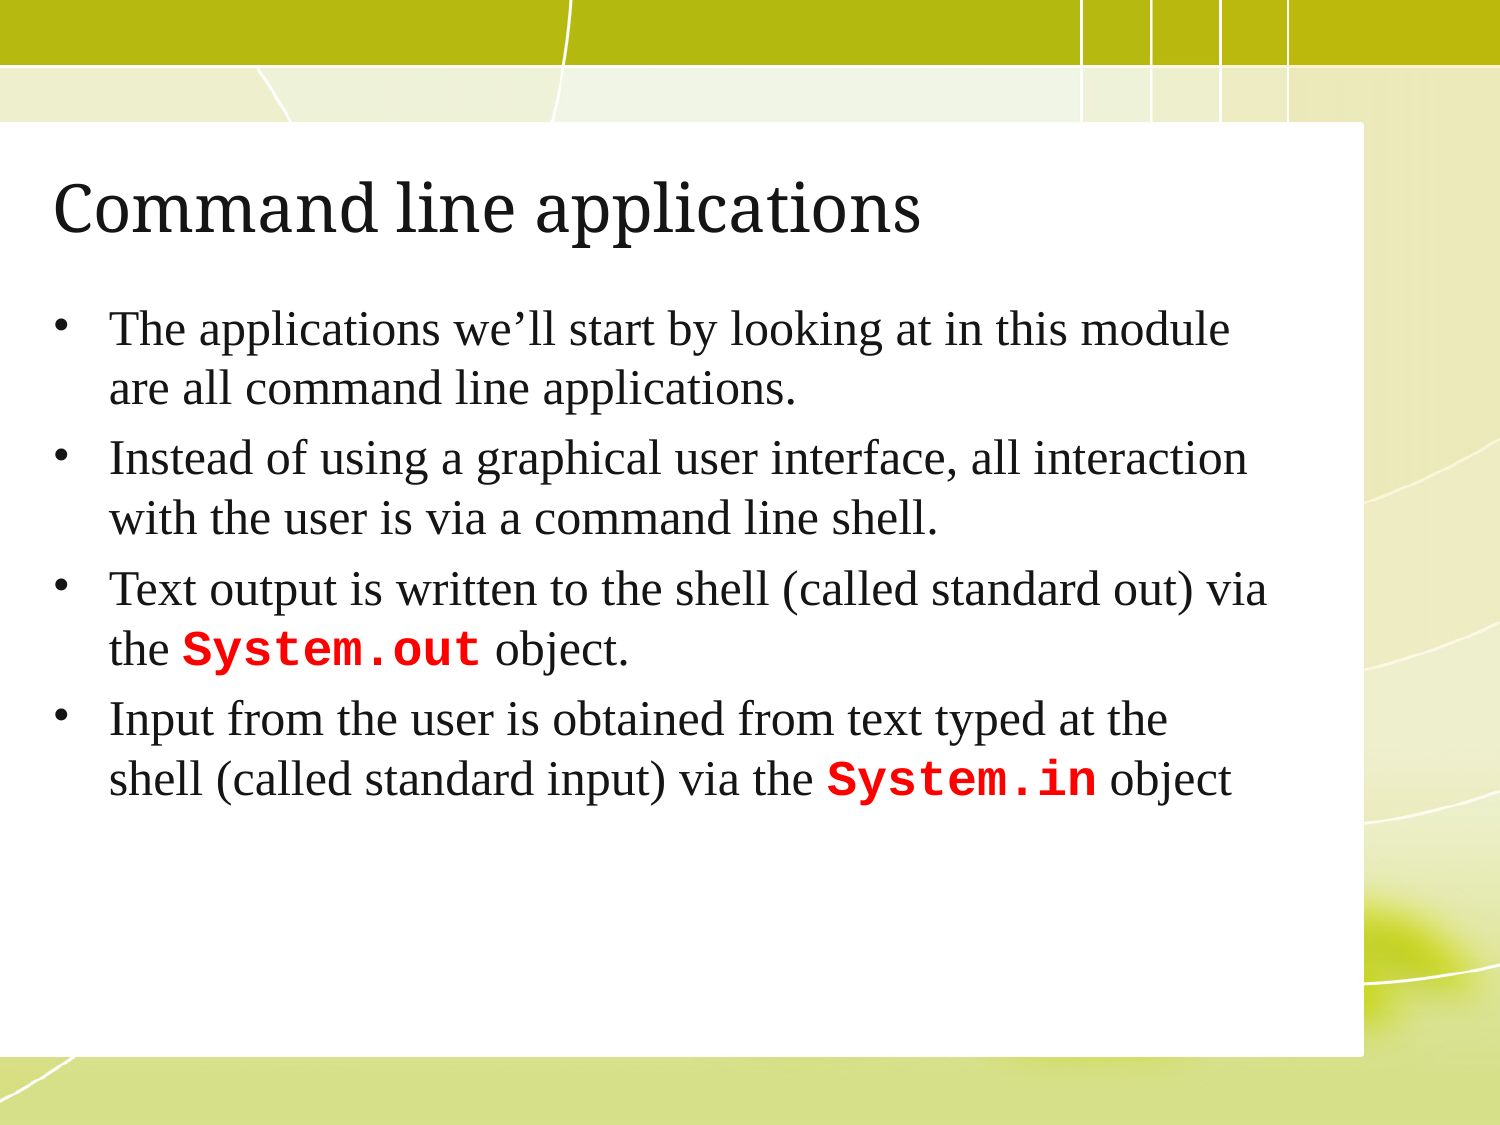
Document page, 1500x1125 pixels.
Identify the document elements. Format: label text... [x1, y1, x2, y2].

list The applications we’ll start by looking at in this module are all command line applications. Instead of using a graphical user interface, all interaction with the user is via a command line shell. Text output is written to the shell (called standard out) via the System.out object. Input from the user is obtained from text typed at the shell (called standard input) via the System.in object [37, 287, 1288, 963]
title Command line applications [37, 137, 1288, 275]
picture [0, 0, 1500, 1125]
